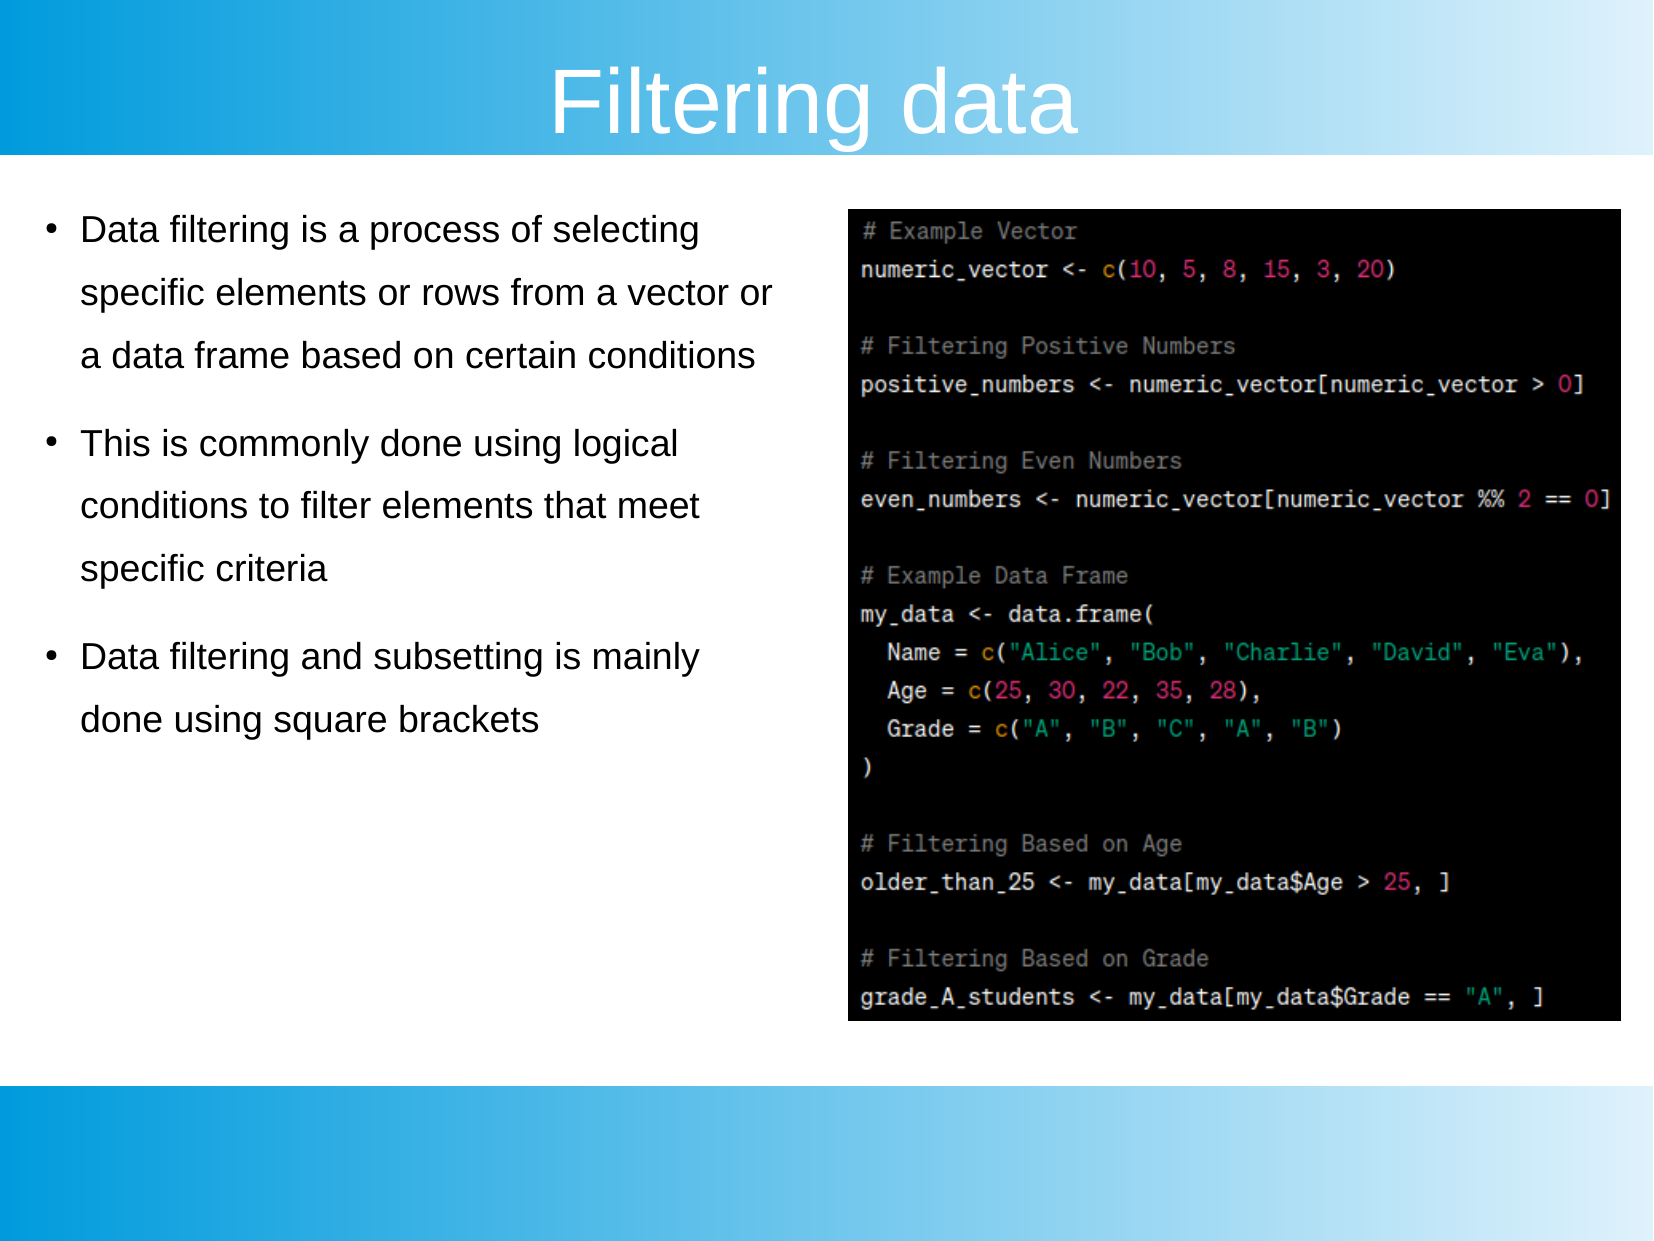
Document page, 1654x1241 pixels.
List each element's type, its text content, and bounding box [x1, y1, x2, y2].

picture [848, 209, 1621, 1022]
title Filtering data [82, 49, 1571, 155]
text_box Data filtering is a process of selecting specific elements or rows from a vector or a data frame based on certain conditions This is commonly done using logical conditions to filter elements that meet specific criteria Data filtering and subsetting is mainly done using square brackets [30, 180, 796, 1066]
